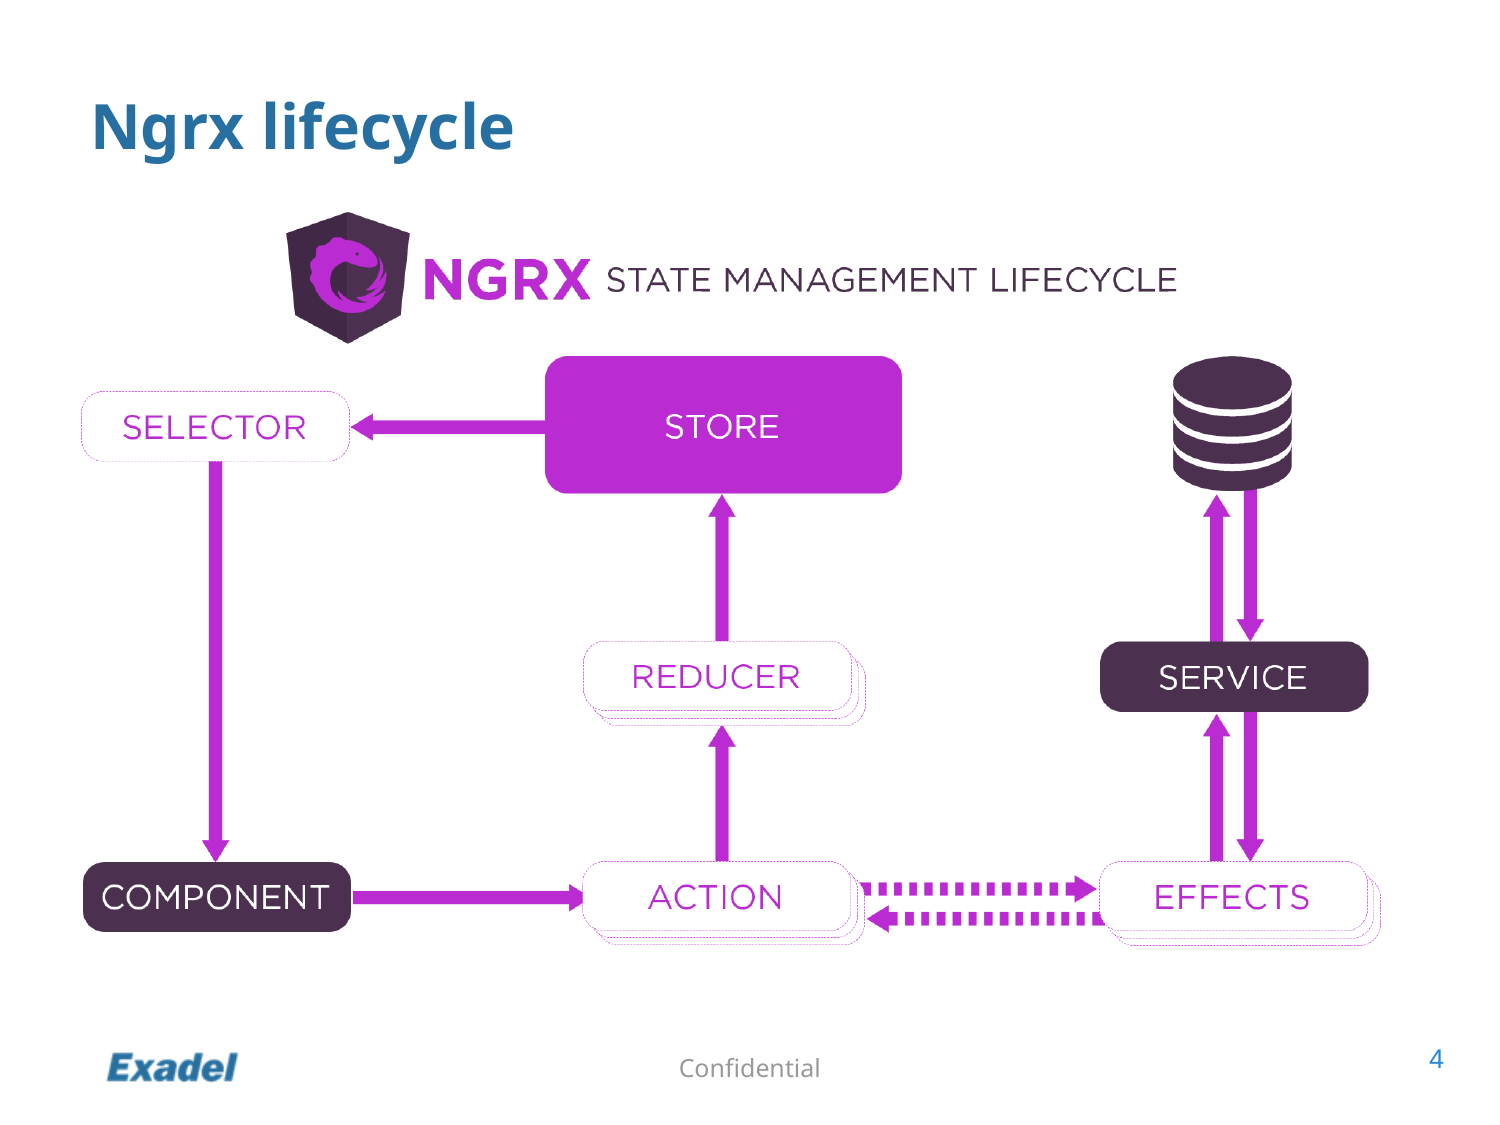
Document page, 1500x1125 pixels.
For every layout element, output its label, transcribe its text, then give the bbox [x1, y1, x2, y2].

title Ngrx lifecycle [75, 57, 1425, 178]
slide_number <number> [1369, 1014, 1460, 1101]
picture [24, 202, 1425, 990]
picture [75, 1039, 282, 1102]
